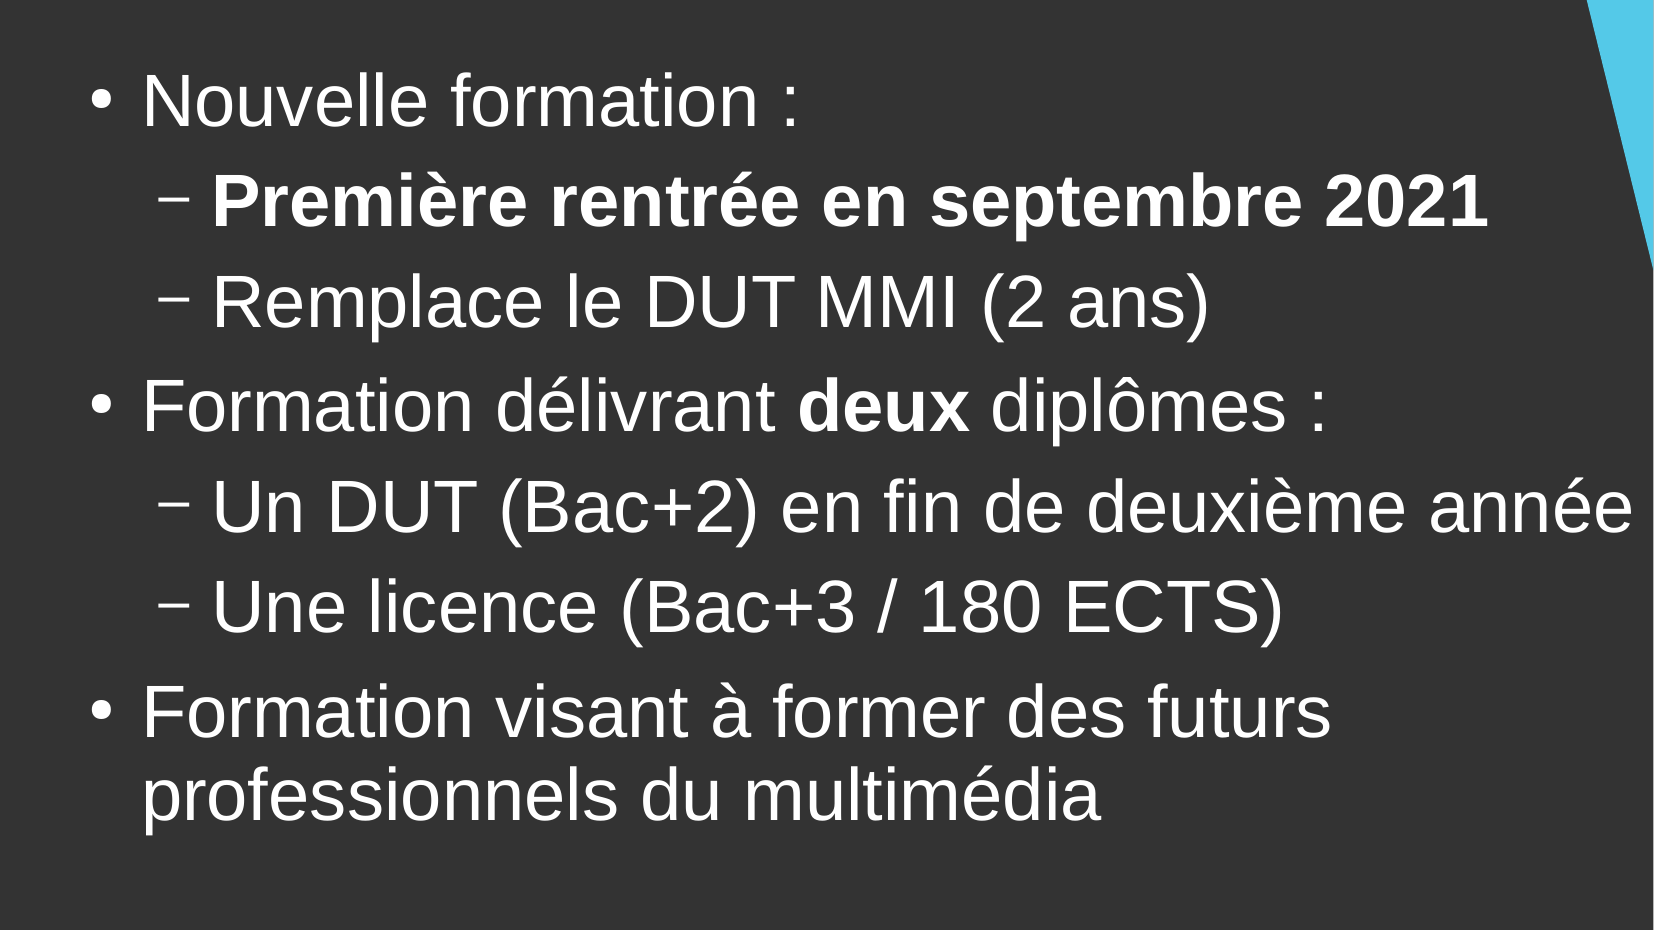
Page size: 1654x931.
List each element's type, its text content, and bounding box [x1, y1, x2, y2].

text_box [1586, 0, 1654, 273]
list Nouvelle formation : Première rentrée en septembre 2021 Remplace le DUT MMI (2 ans) Formation délivrant deux diplômes : Un DUT (Bac+2) en fin de deuxième année Une licence (Bac+3 / 180 ECTS) Formation visant à former des futurs professionnels du multimédia [70, 59, 1642, 851]
